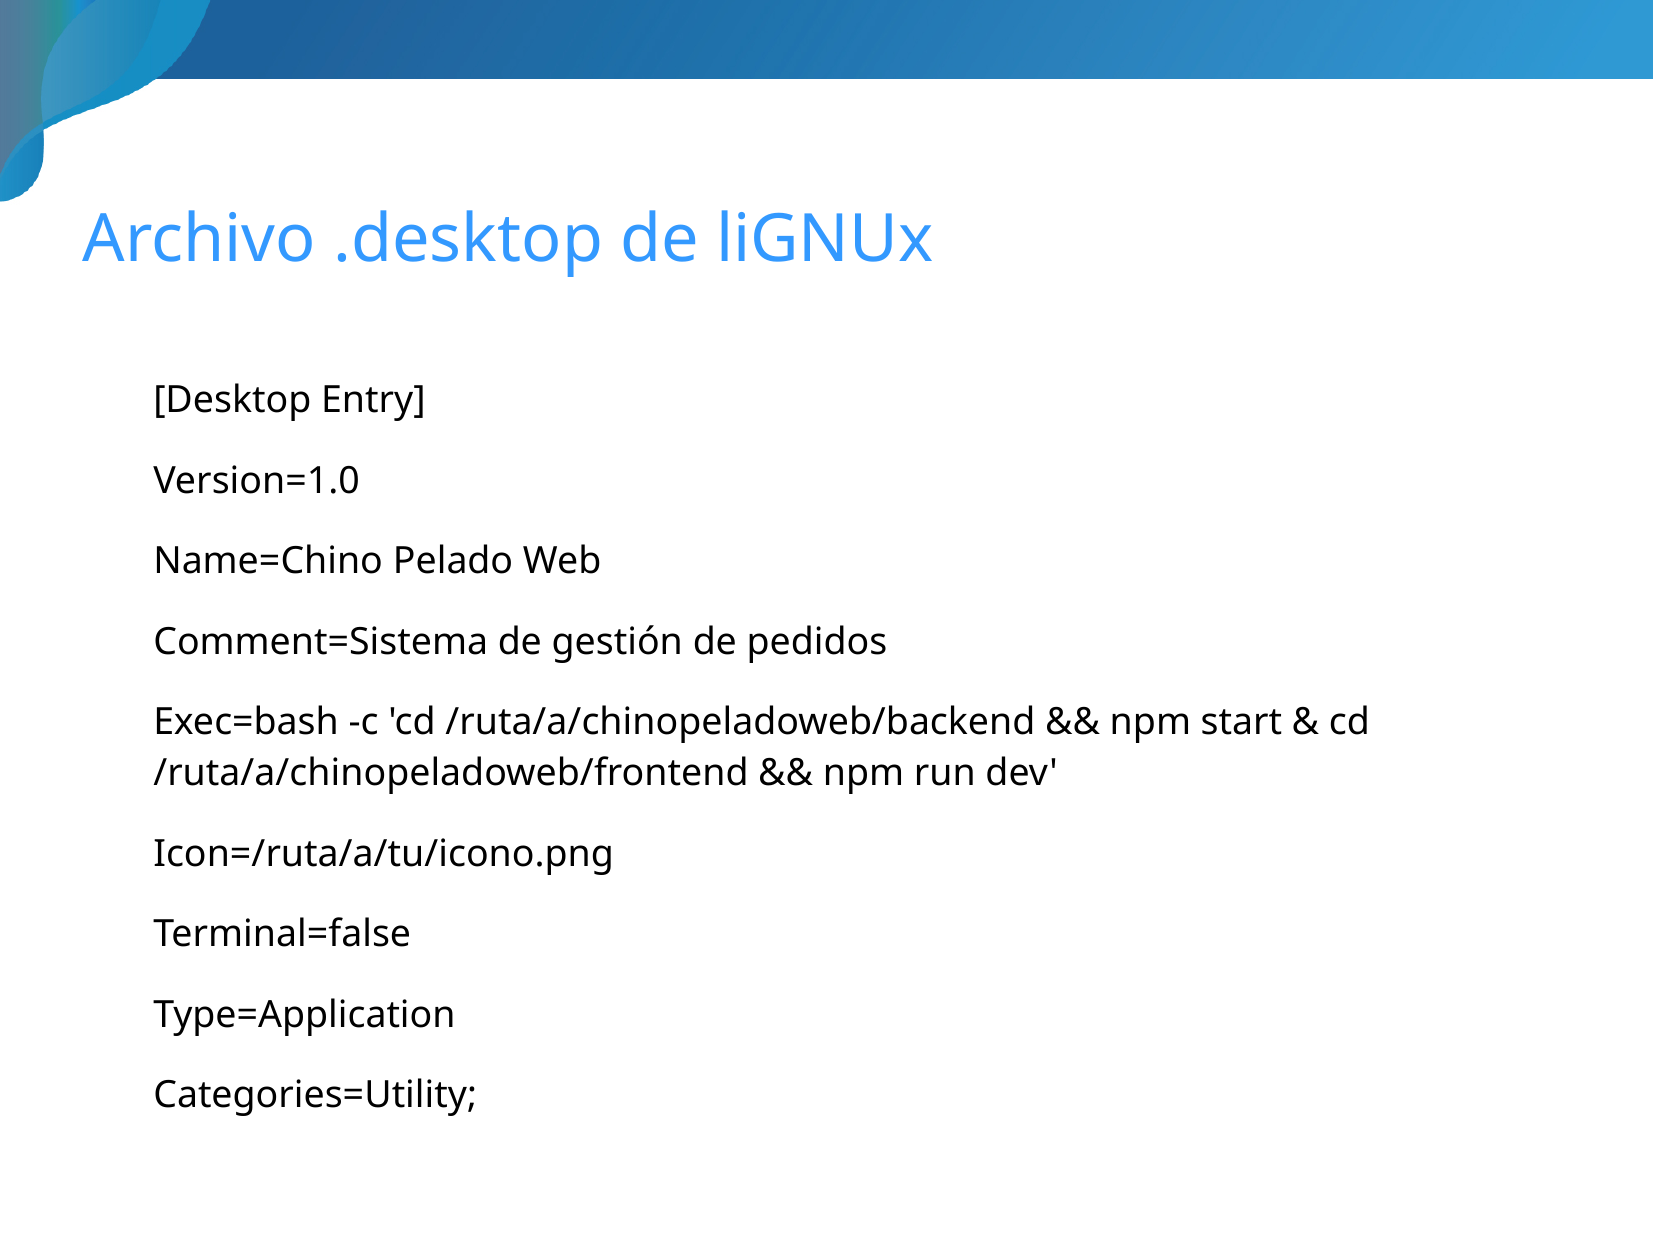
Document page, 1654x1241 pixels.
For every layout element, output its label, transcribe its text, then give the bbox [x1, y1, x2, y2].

list [Desktop Entry] Version=1.0 Name=Chino Pelado Web Comment=Sistema de gestión de pedidos Exec=bash -c 'cd /ruta/a/chinopeladoweb/backend && npm start & cd /ruta/a/chinopeladoweb/frontend && npm run dev' Icon=/ruta/a/tu/icono.png Terminal=false Type=Application Categories=Utility; [82, 372, 1571, 1119]
title Archivo .desktop de liGNUx [82, 132, 1571, 340]
picture [0, 0, 1653, 1241]
